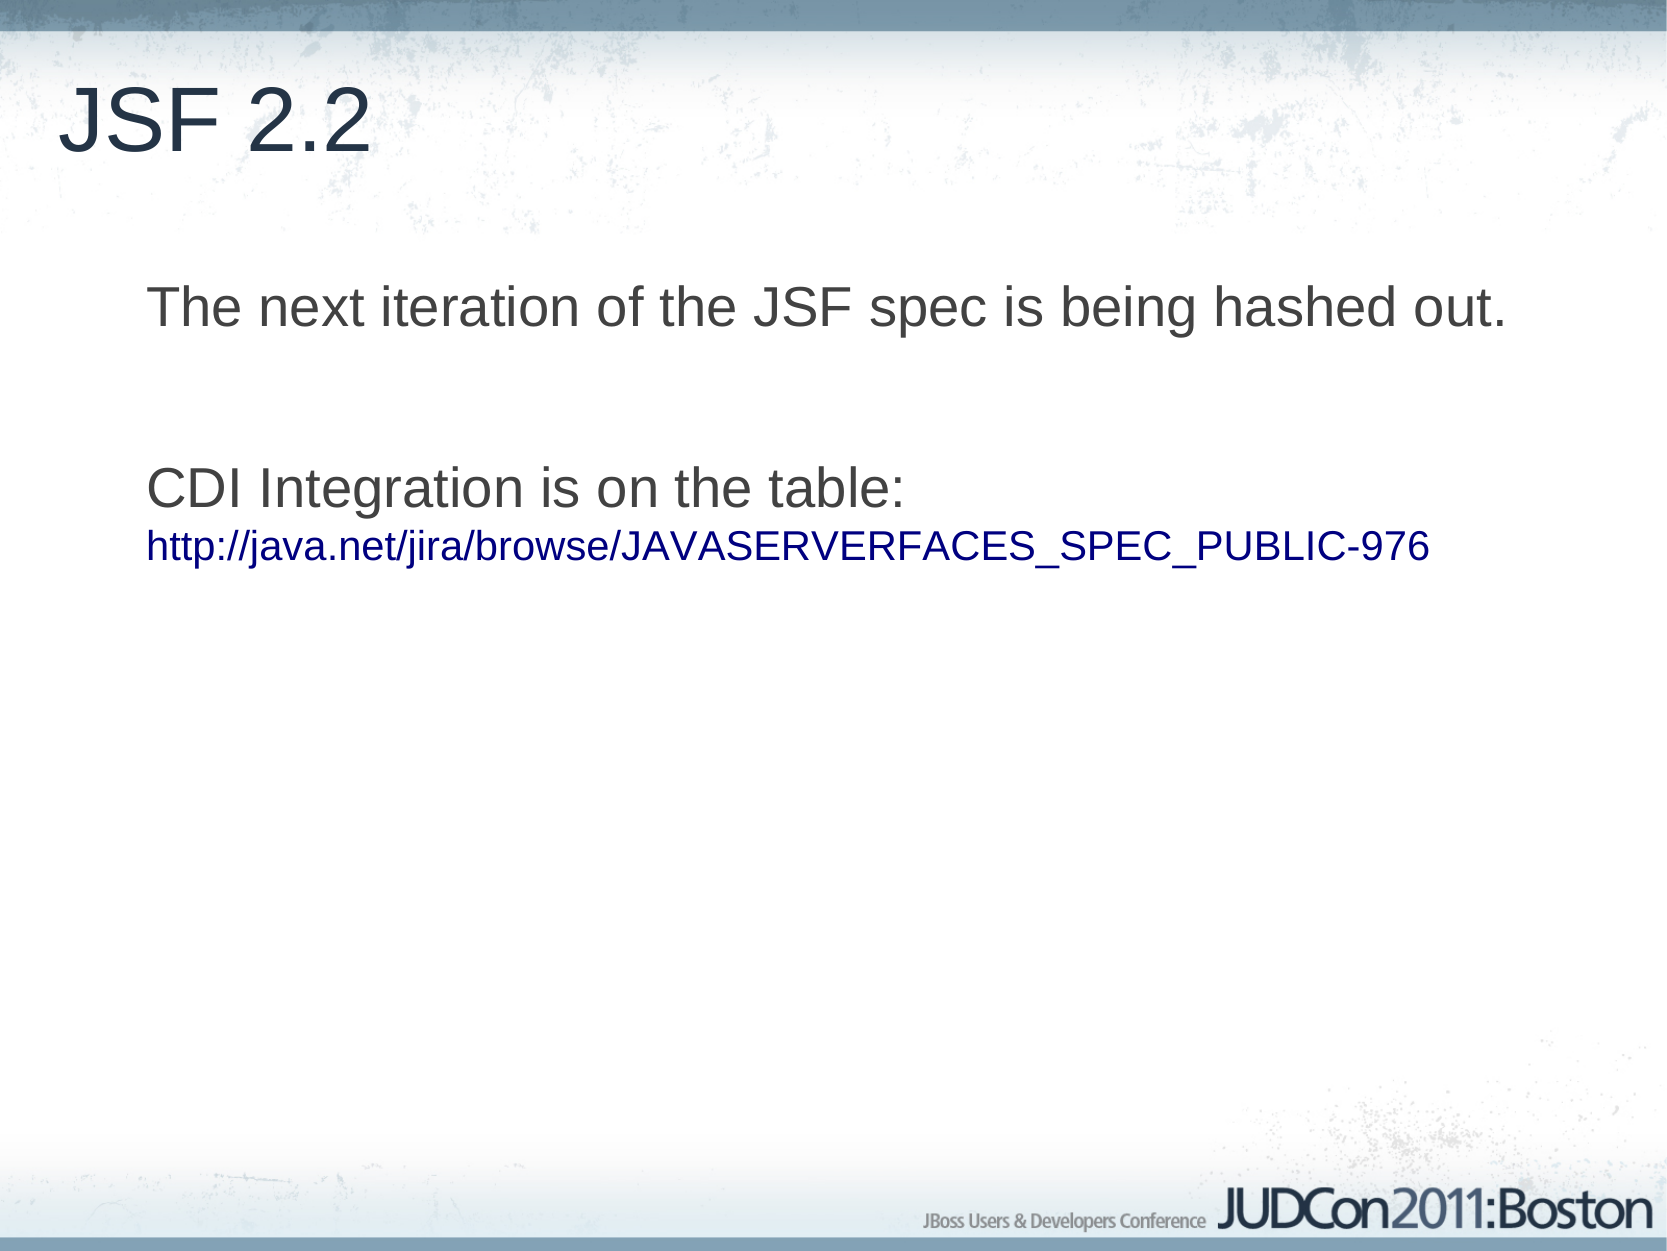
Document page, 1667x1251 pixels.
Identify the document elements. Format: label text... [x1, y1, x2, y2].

title JSF 2.2 [43, 52, 1456, 178]
picture [0, 0, 1667, 1251]
list The next iteration of the JSF spec is being hashed out. CDI Integration is on the table: http://java.net/jira/browse/JAVASERVERFACES_SPEC_PUBLIC-976 [75, 262, 1542, 1112]
